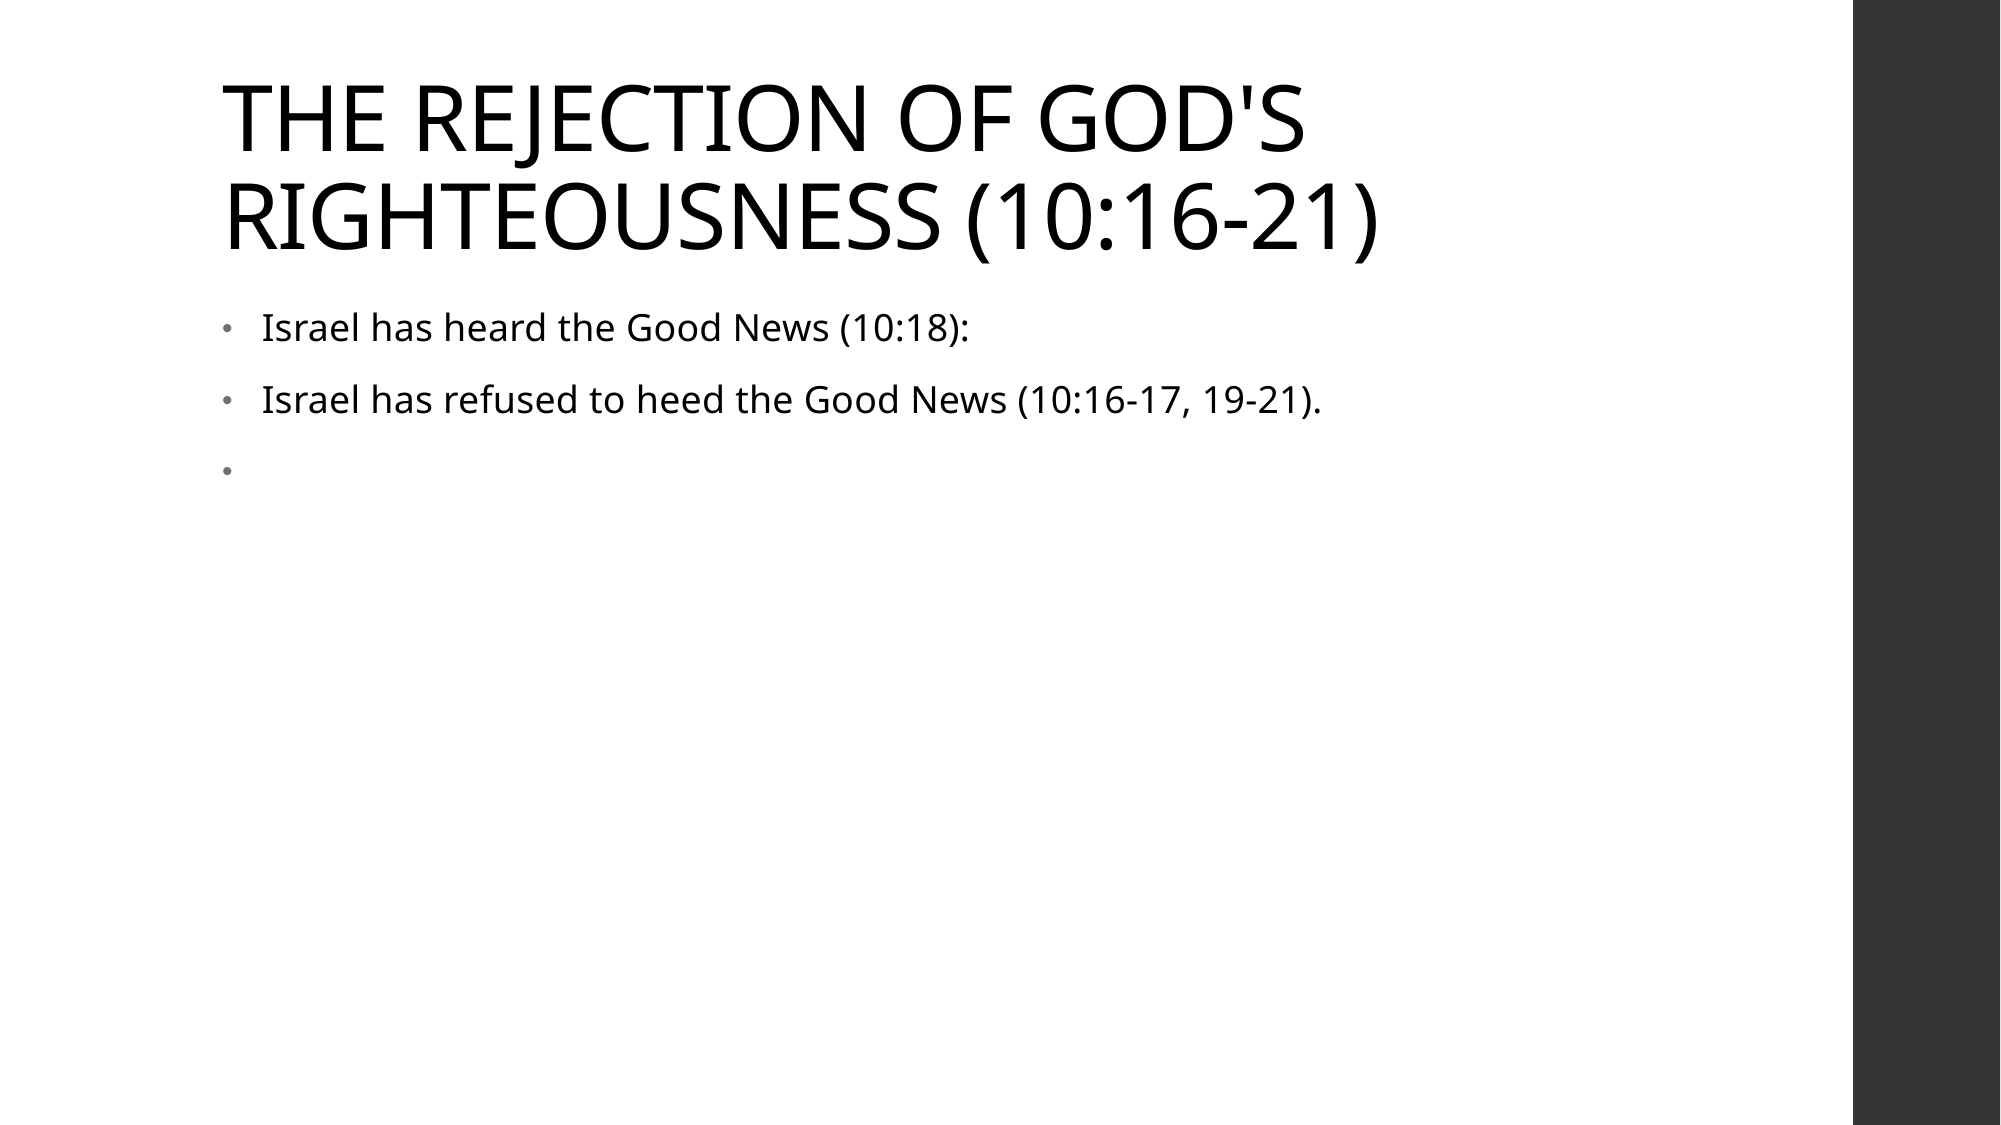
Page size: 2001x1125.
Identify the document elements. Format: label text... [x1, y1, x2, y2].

list Israel has heard the Good News (10:18): Israel has refused to heed the Good News (10:16-17, 19-21). [206, 299, 1617, 1014]
title THE REJECTION OF GOD'S RIGHTEOUSNESS (10:16-21) [206, 60, 1797, 278]
